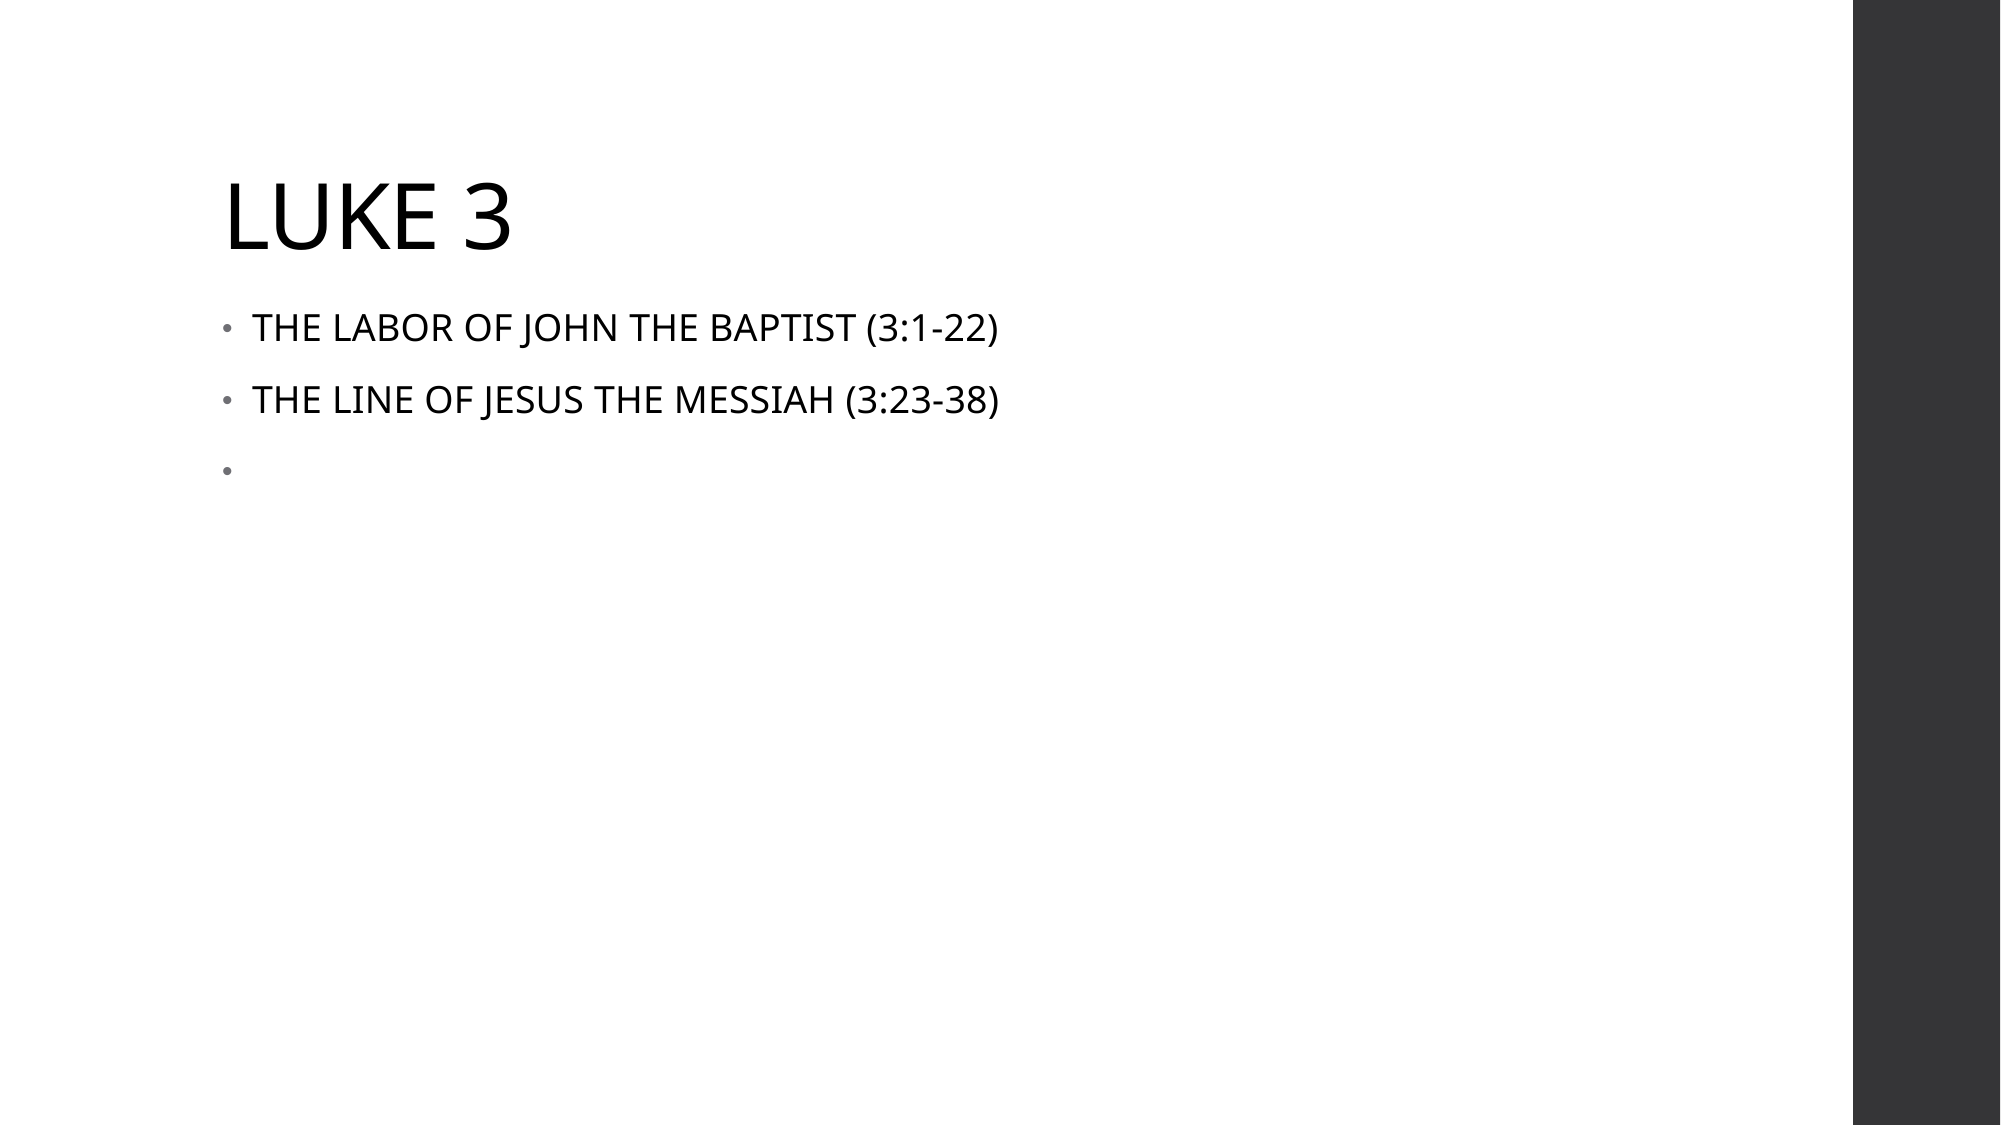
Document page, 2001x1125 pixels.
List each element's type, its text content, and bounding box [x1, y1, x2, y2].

list THE LABOR OF JOHN THE BAPTIST (3:1-22) THE LINE OF JESUS THE MESSIAH (3:23-38) [206, 299, 1617, 1014]
title LUKE 3 [206, 60, 1797, 278]
